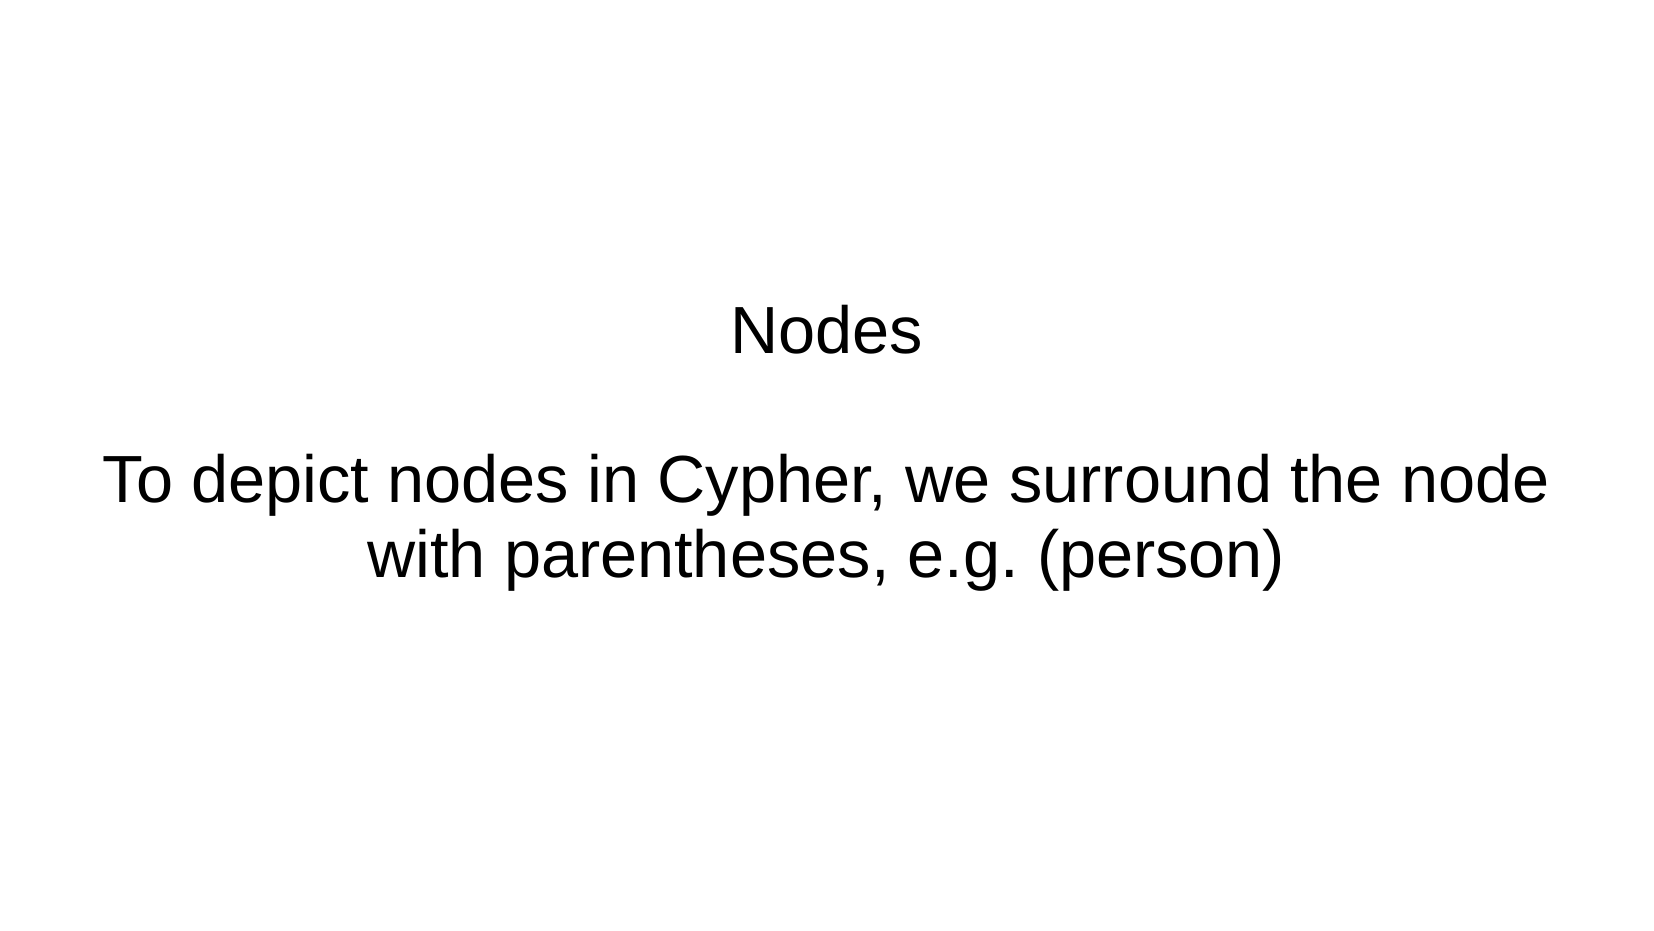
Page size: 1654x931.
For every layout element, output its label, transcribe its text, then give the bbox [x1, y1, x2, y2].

subtitle Nodes To depict nodes in Cypher, we surround the node with parentheses, e.g. (person) [82, 60, 1571, 826]
